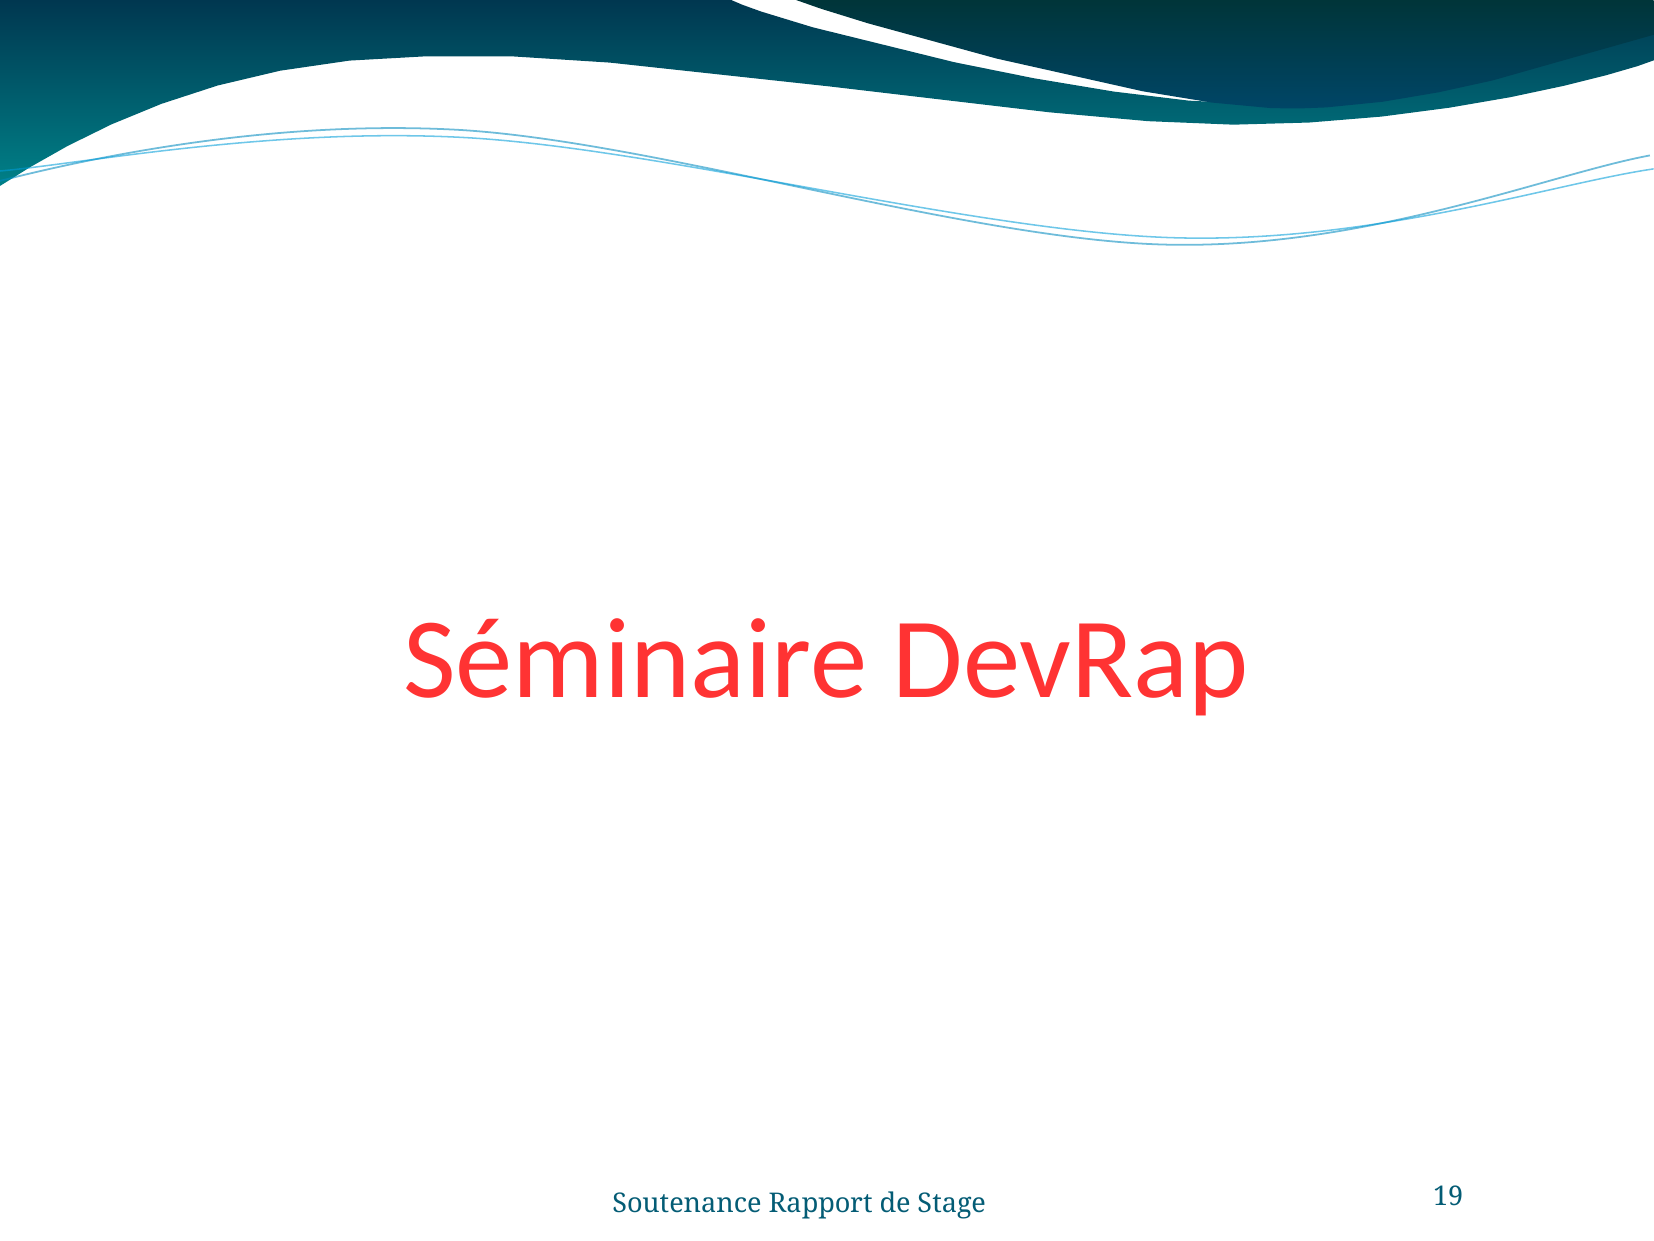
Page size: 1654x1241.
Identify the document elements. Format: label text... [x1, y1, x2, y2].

text_box Soutenance Rapport de Stage [496, 1151, 1103, 1218]
title Séminaire DevRap [82, 513, 1571, 721]
text_box <numéro> [1433, 1149, 1571, 1216]
